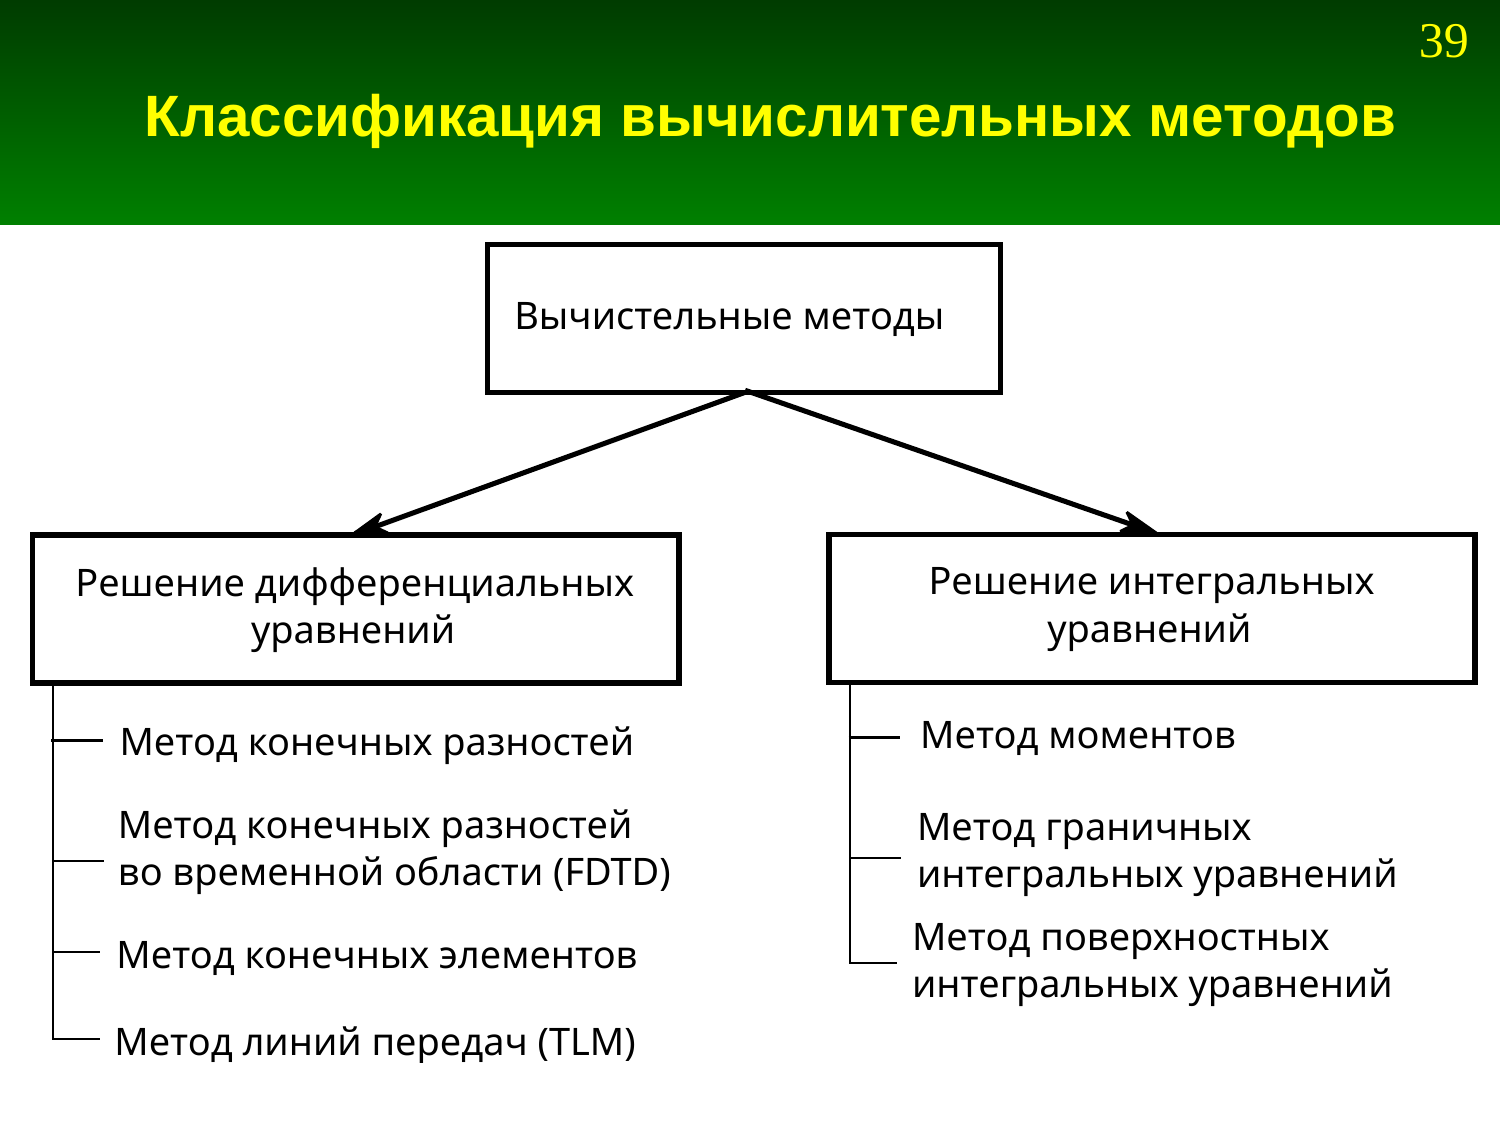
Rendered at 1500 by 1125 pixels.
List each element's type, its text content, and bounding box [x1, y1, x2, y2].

picture [29, 242, 1479, 1063]
title Классификация вычислительных методов [88, 18, 1453, 207]
